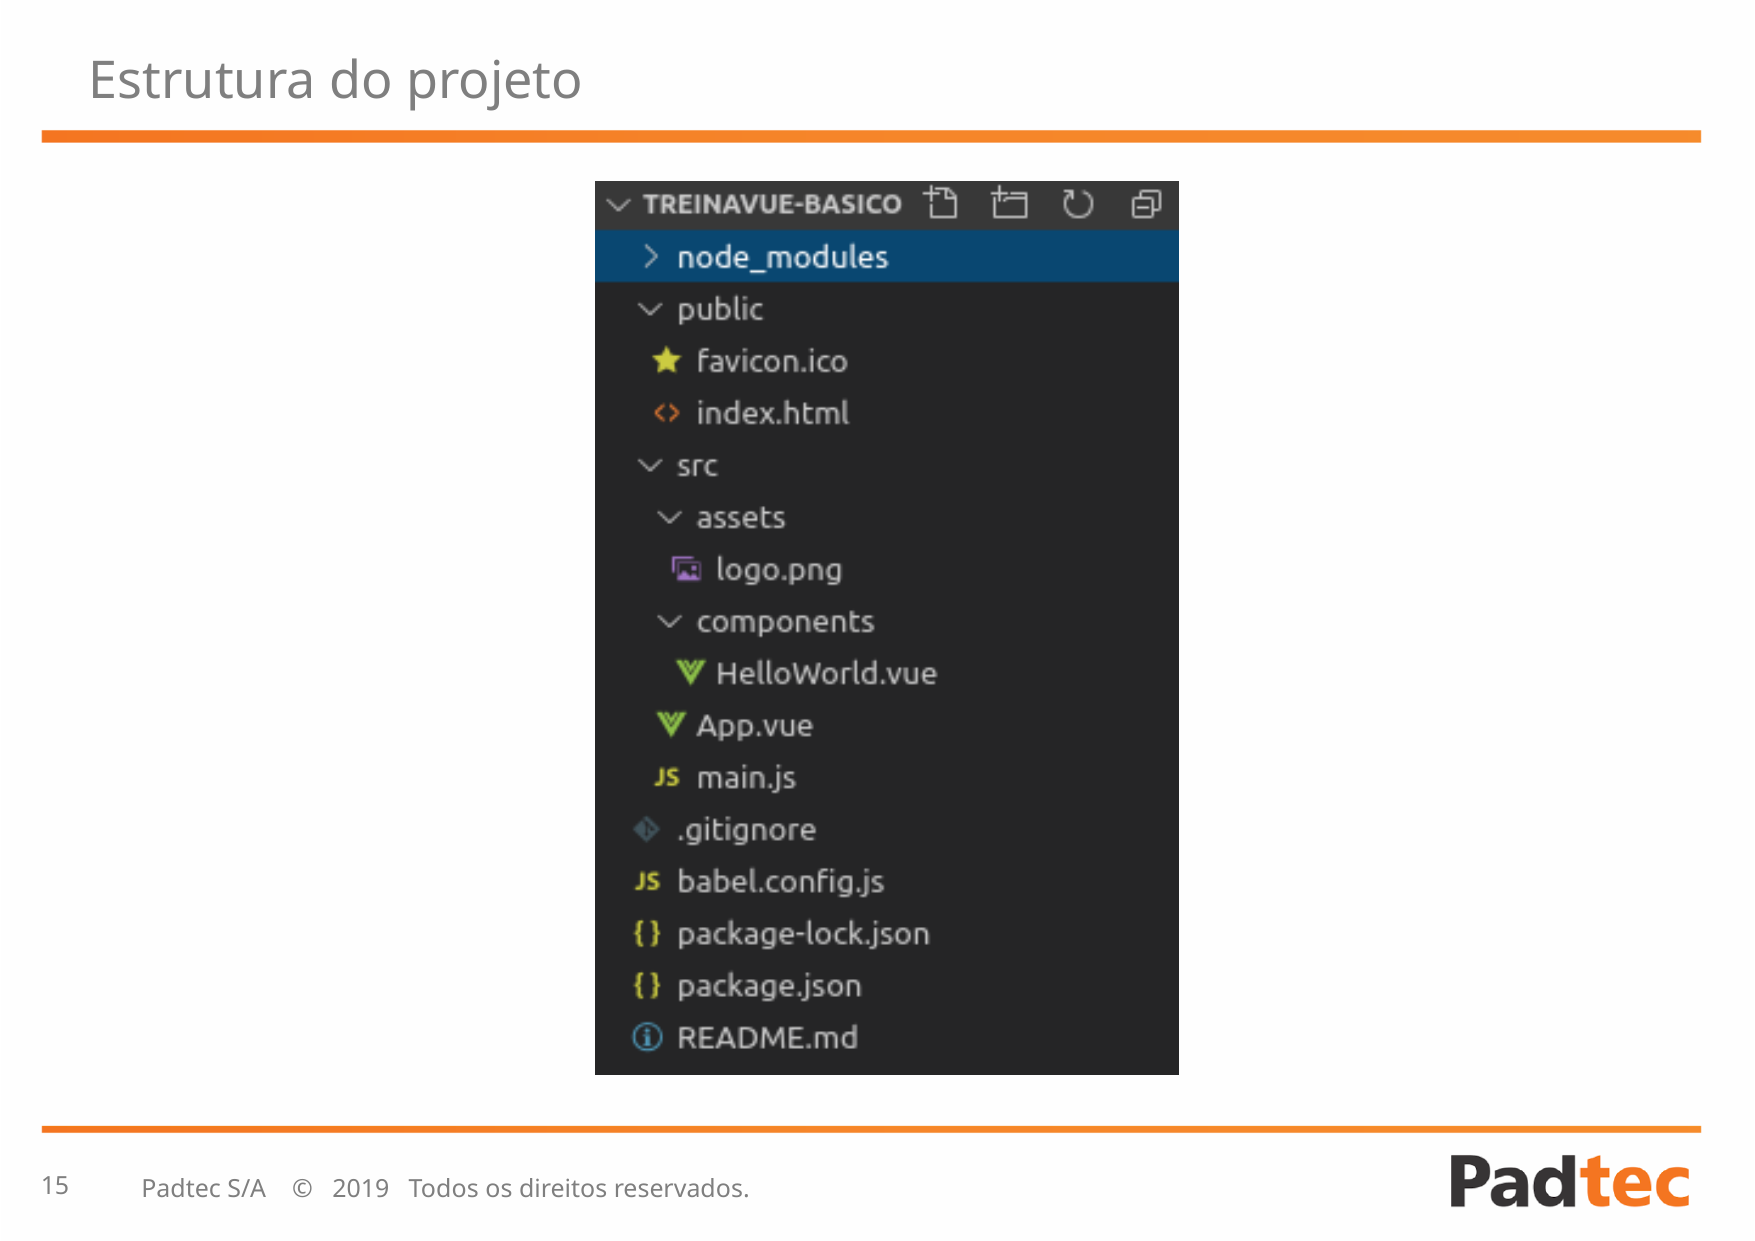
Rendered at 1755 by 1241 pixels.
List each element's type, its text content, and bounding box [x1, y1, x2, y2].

title Estrutura do projeto [73, 29, 1653, 127]
picture [0, 0, 1755, 1241]
